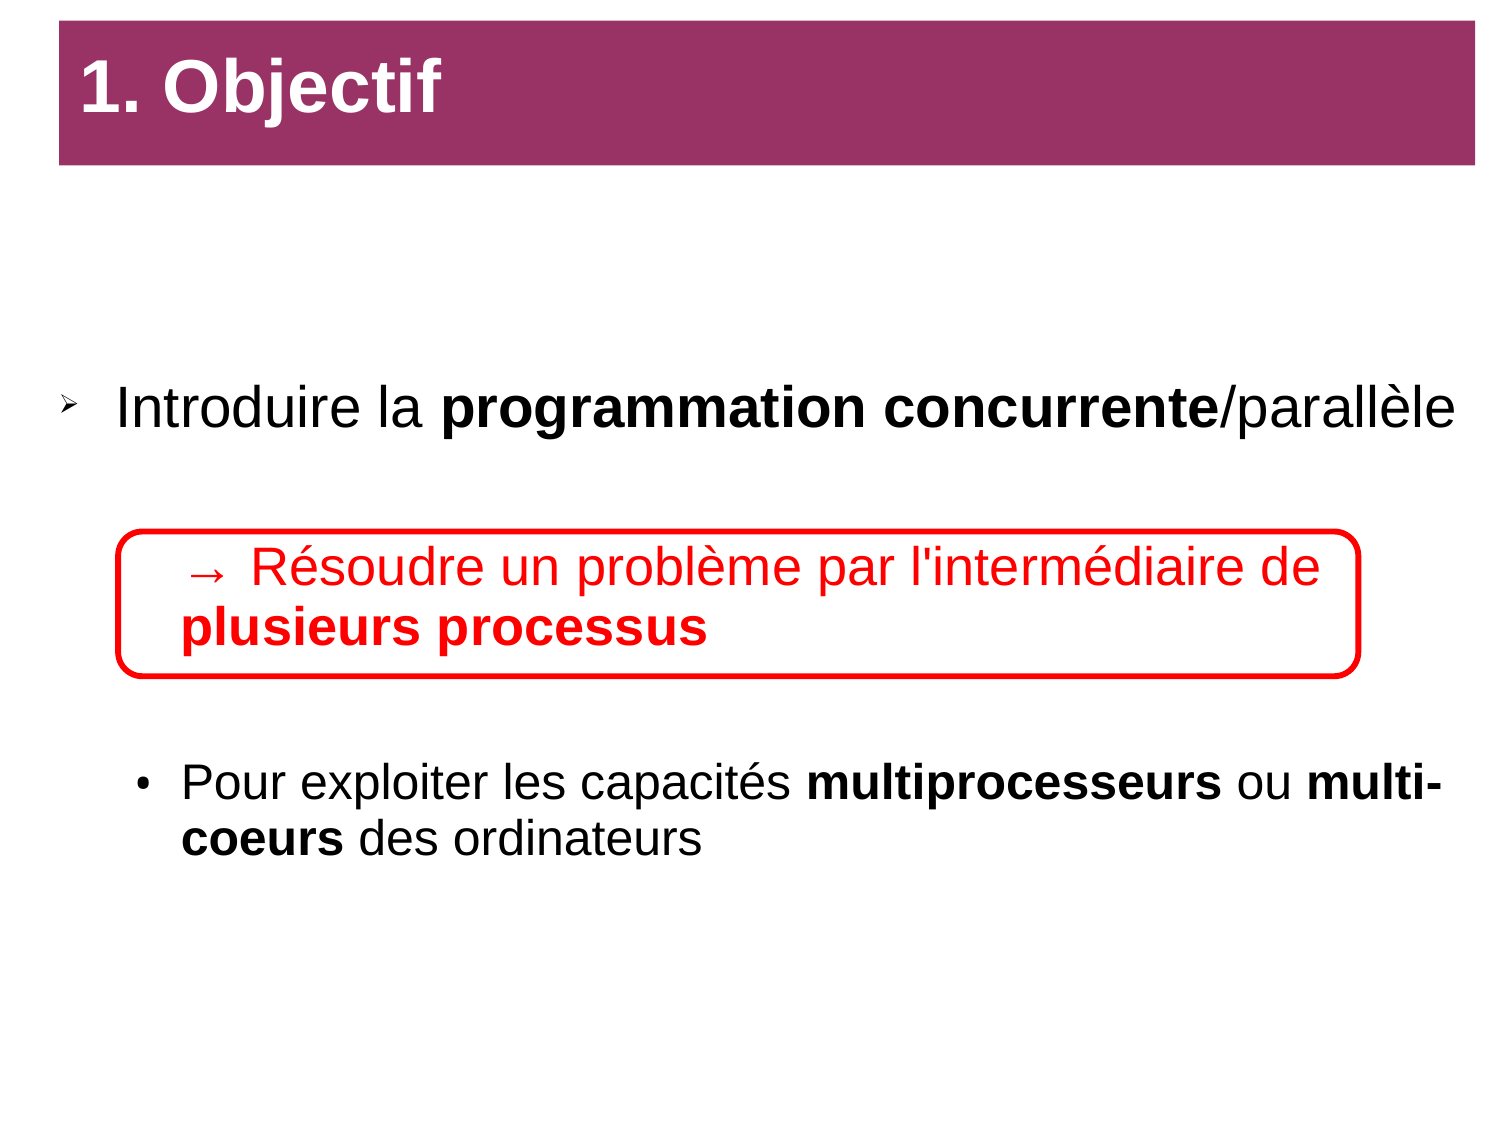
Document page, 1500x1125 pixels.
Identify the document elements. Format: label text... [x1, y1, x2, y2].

list Introduire la programmation concurrente/parallèle → Résoudre un problème par l'intermédiaire de plusieurs processus Pour exploiter les capacités multi­processeurs ou multi-coeurs des ordinateurs [59, 375, 1476, 859]
title 1. Objectif [59, 20, 1476, 166]
